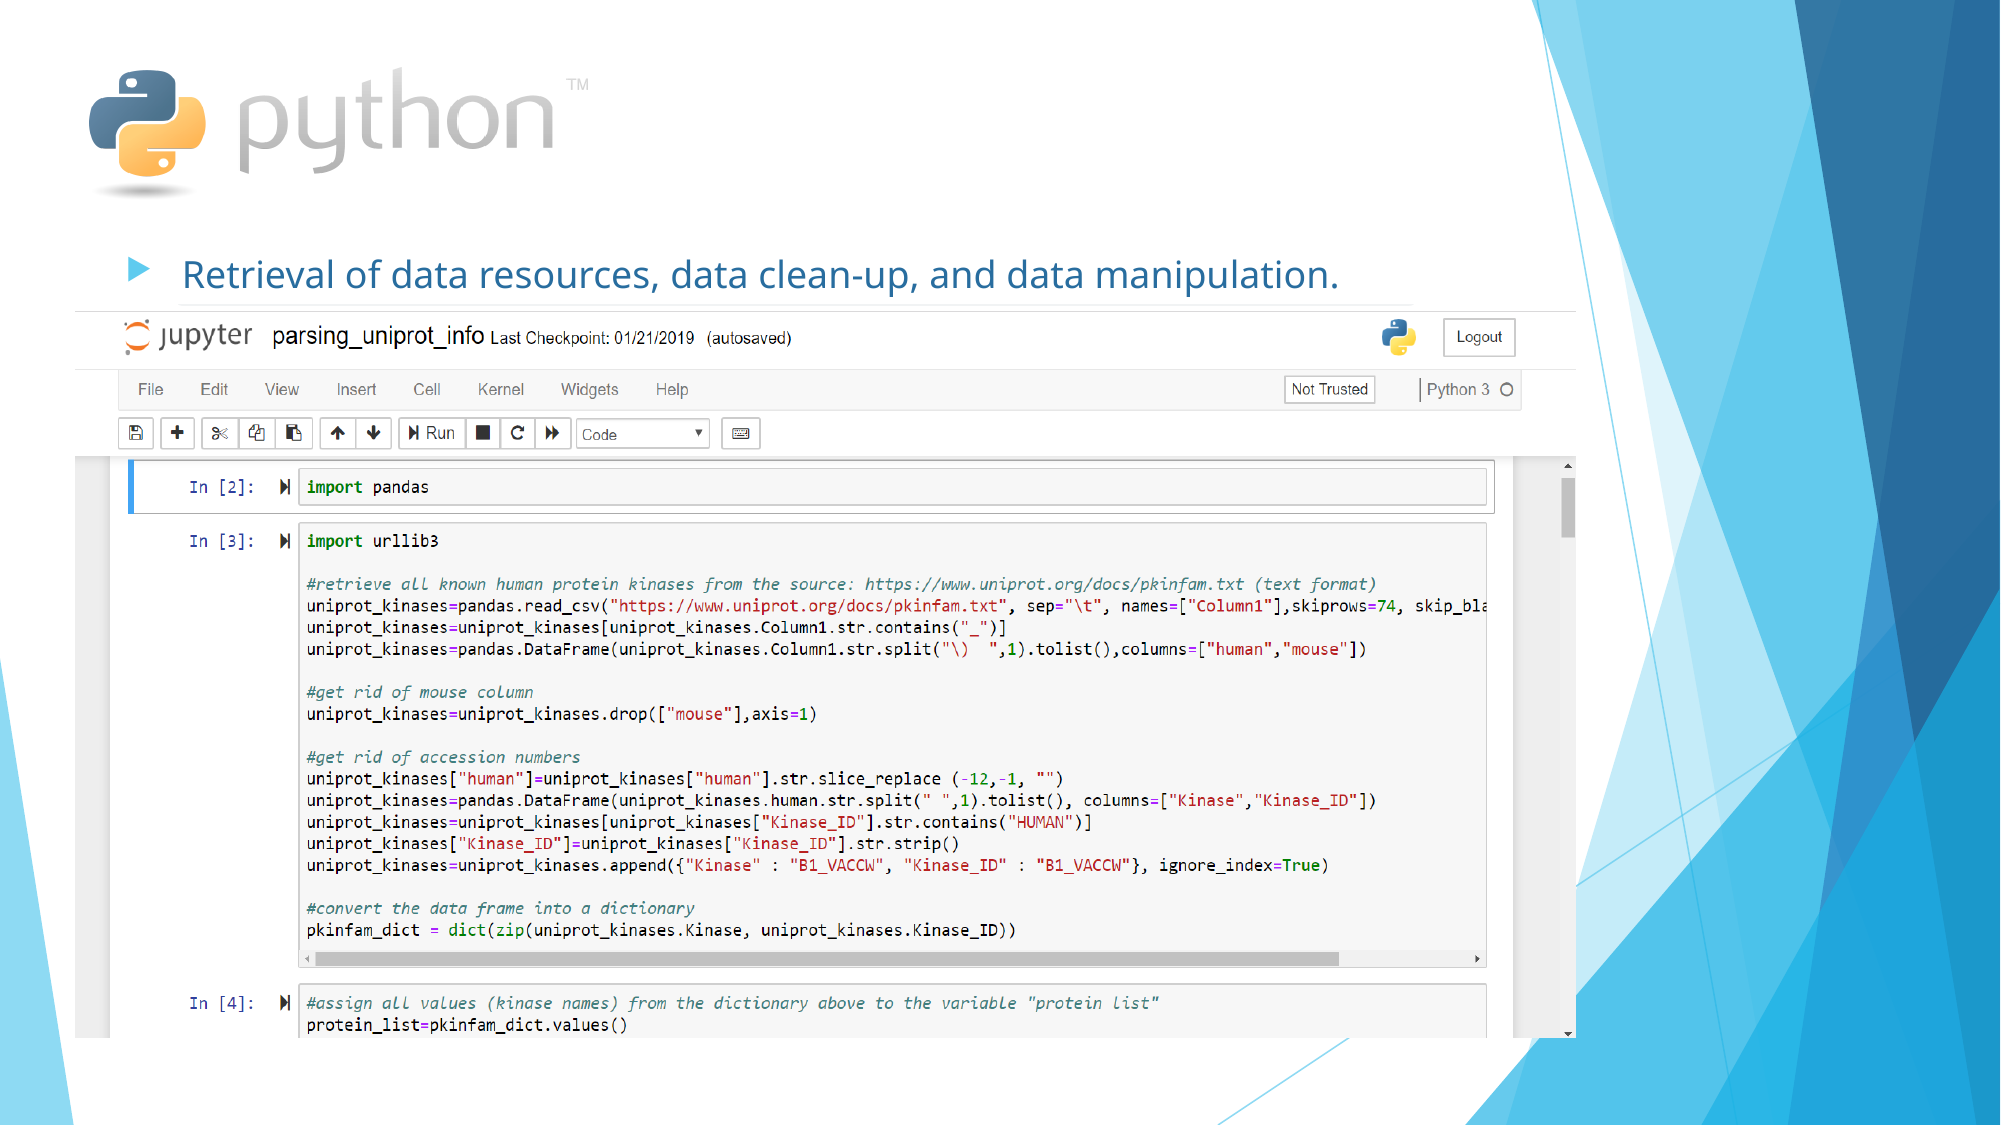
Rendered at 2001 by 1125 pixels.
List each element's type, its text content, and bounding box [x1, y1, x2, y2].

picture [75, 51, 677, 204]
picture [75, 304, 1593, 1038]
list Retrieval of data resources, data clean-up, and data manipulation. [110, 221, 1521, 304]
